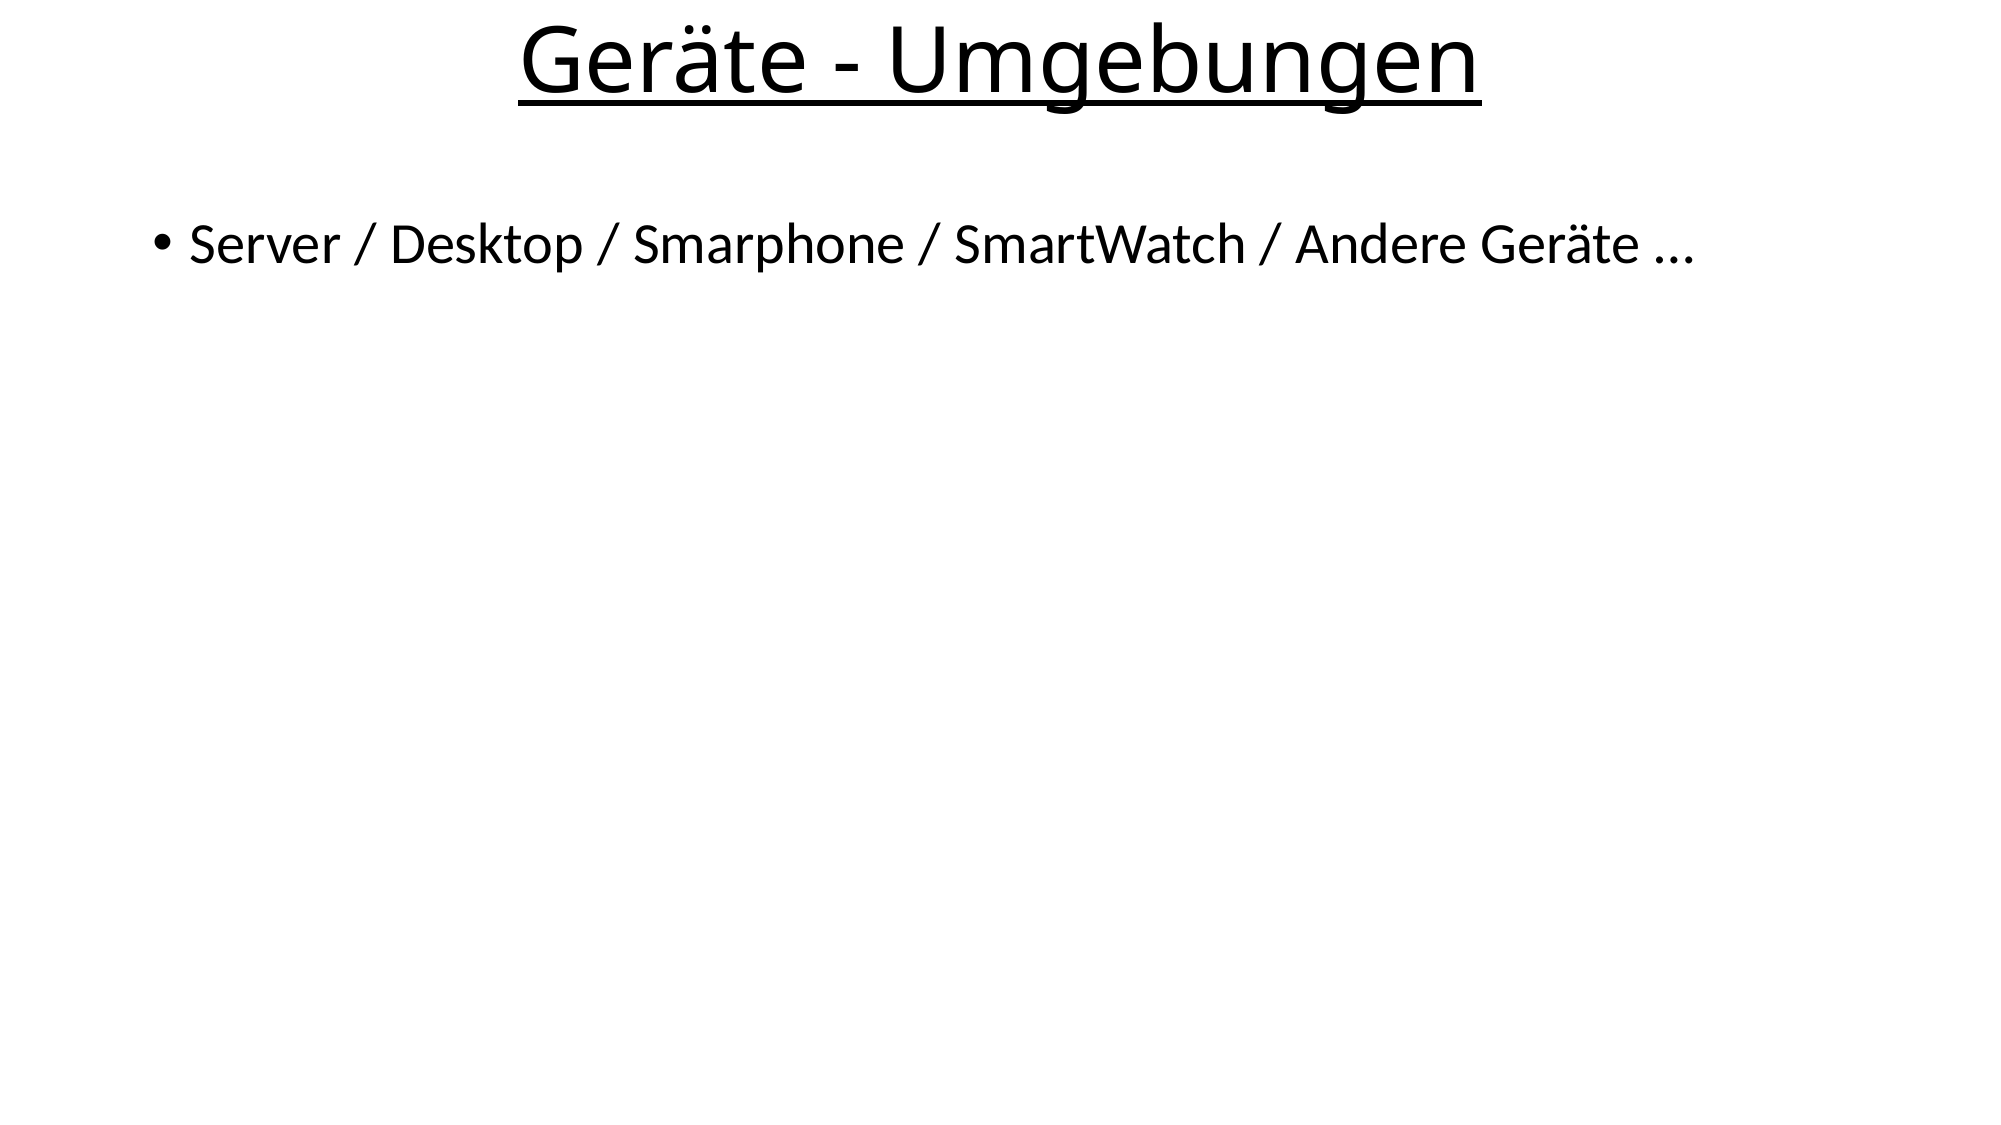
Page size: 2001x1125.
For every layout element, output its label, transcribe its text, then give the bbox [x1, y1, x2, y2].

title Geräte - Umgebungen [137, 0, 1863, 173]
list Server / Desktop / Smarphone / SmartWatch / Andere Geräte … [137, 205, 1863, 920]
